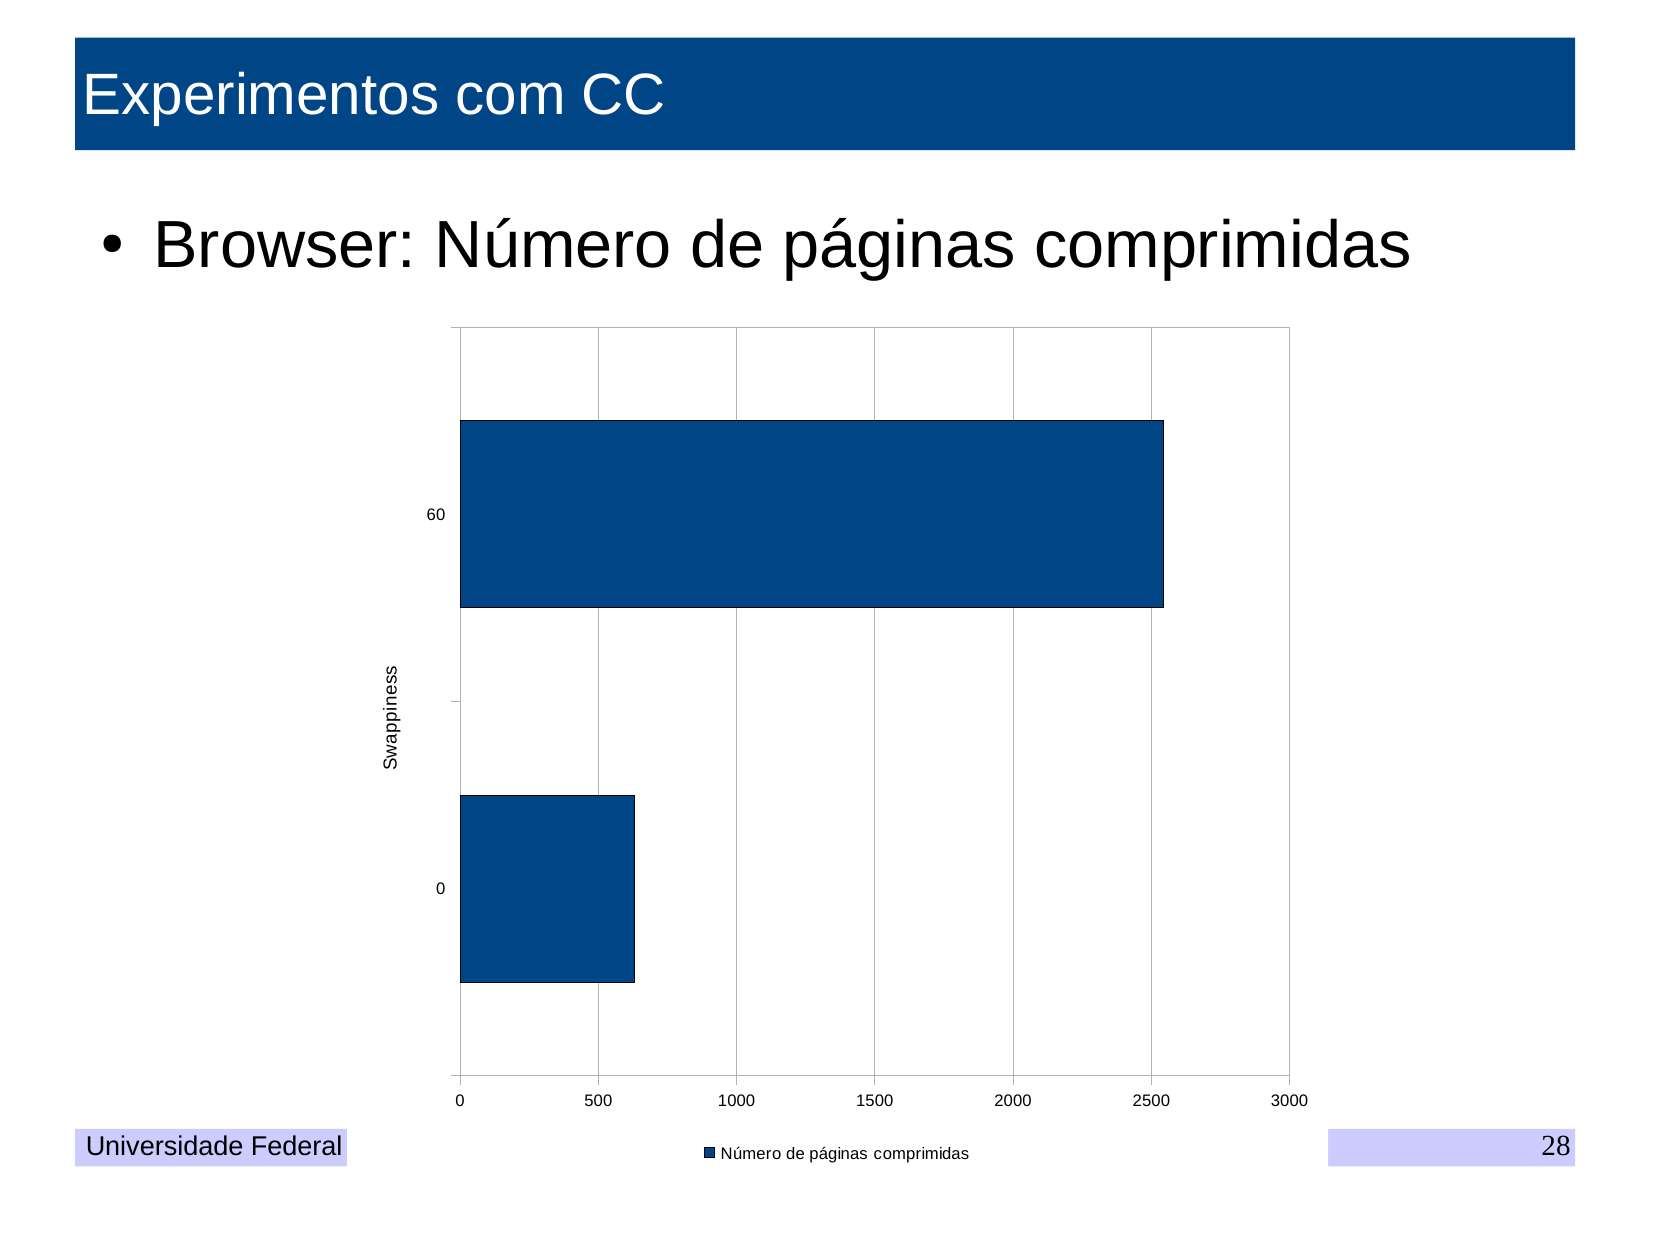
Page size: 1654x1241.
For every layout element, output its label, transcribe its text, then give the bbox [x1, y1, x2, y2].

title Experimentos com CC [82, 43, 1571, 145]
list Browser: Número de páginas comprimidas [82, 207, 1571, 1027]
chart [347, 310, 1329, 1169]
